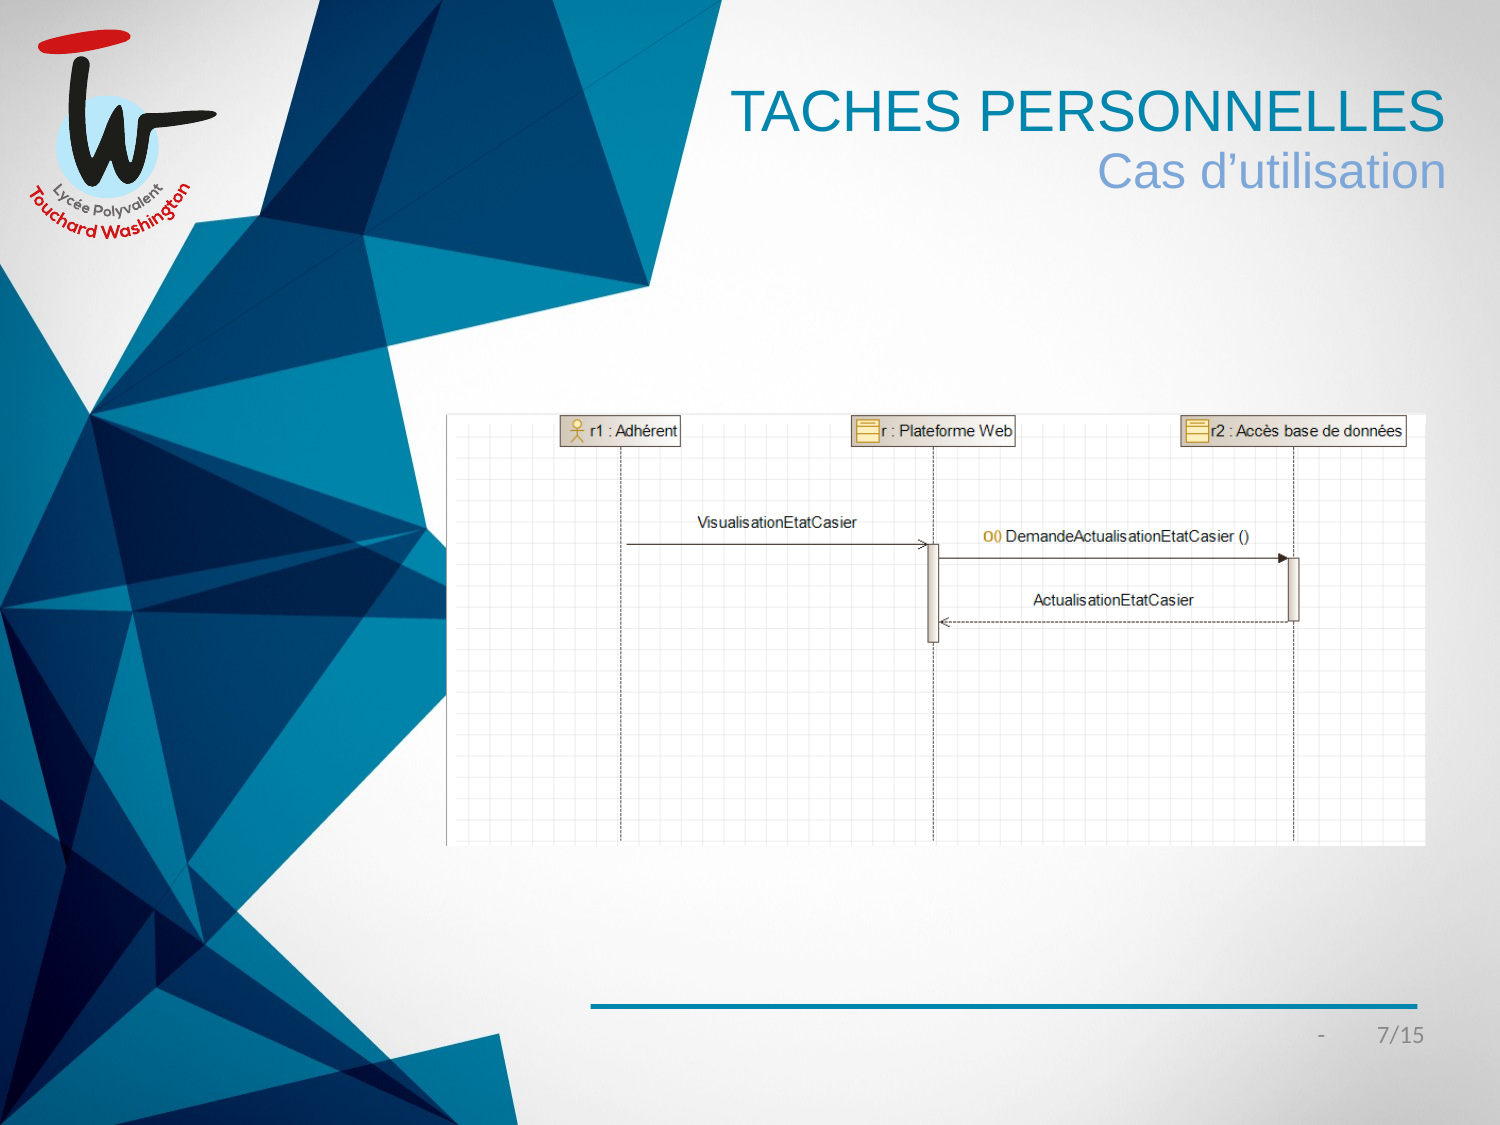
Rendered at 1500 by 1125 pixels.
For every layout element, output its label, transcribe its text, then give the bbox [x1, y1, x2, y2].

title TACHES PERSONNELLES Cas d’utilisation [708, 44, 1447, 233]
picture [0, 0, 1500, 1125]
